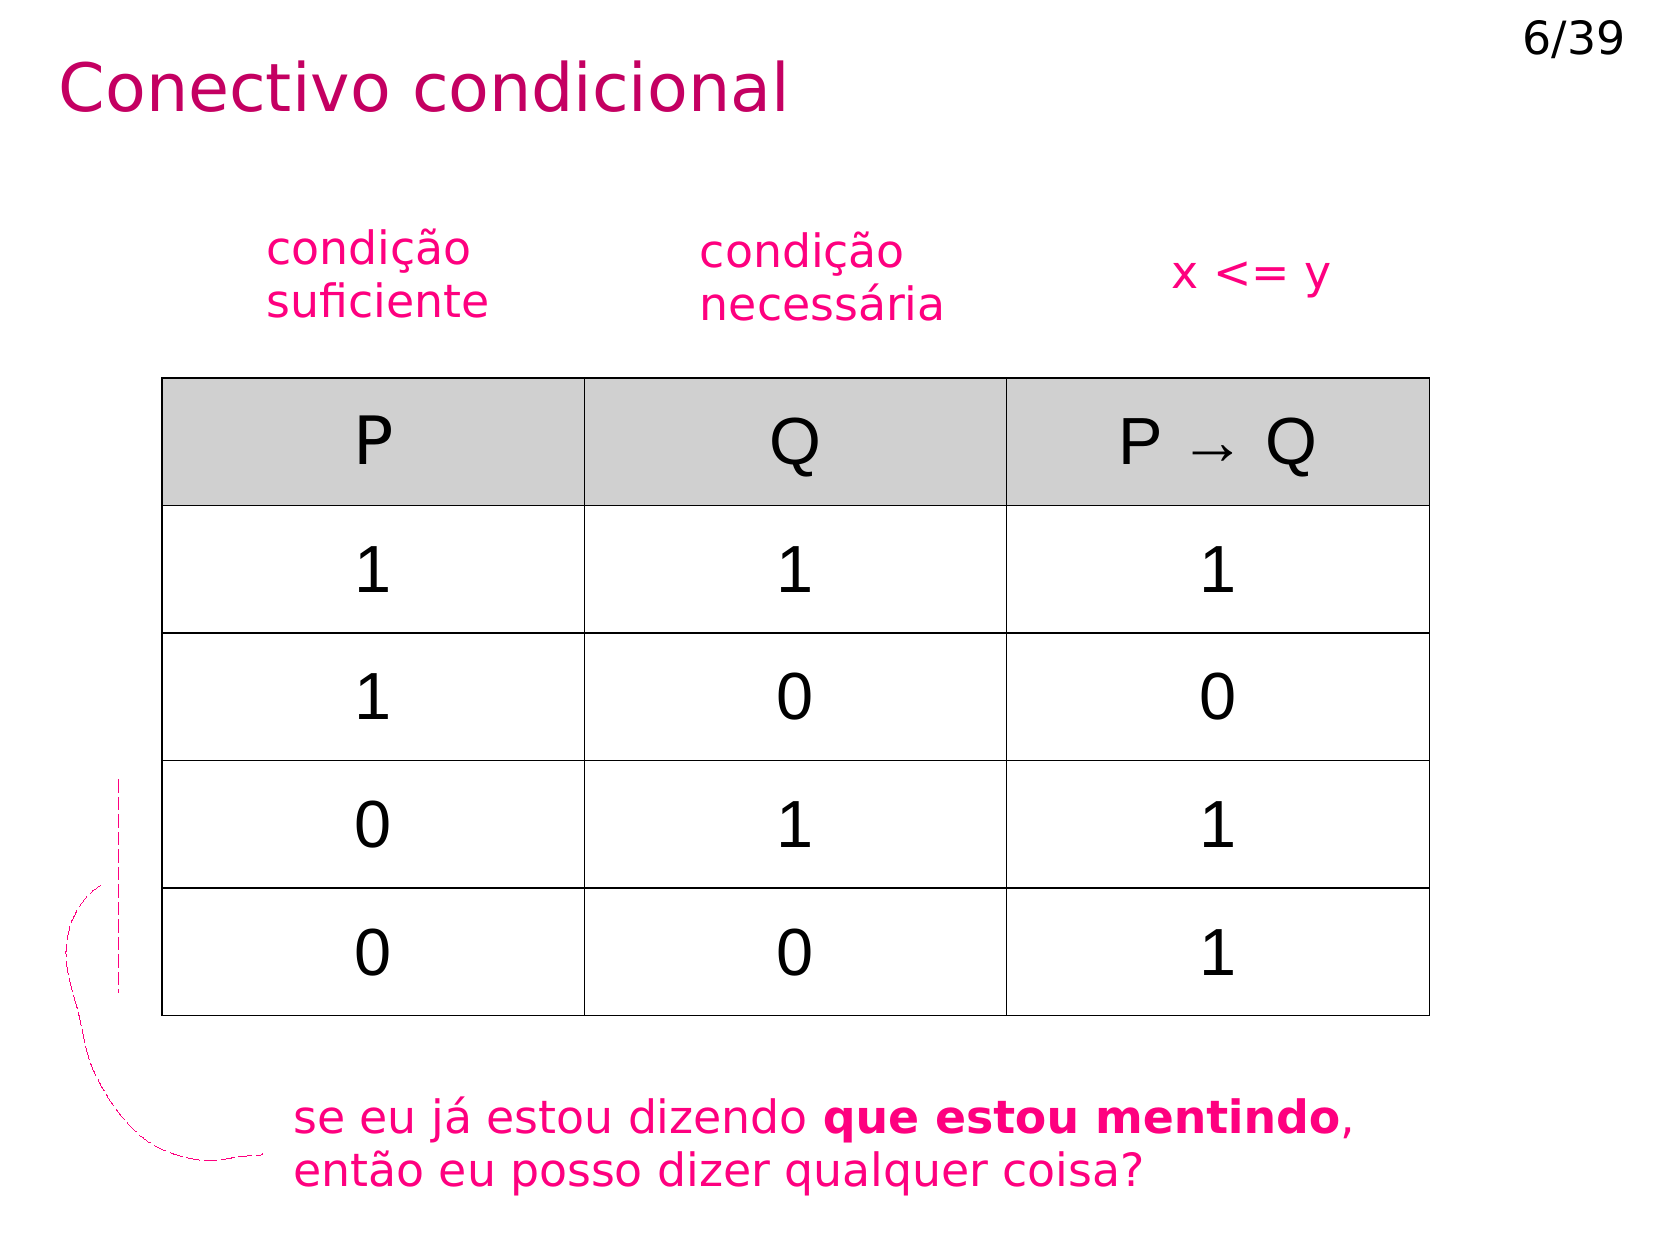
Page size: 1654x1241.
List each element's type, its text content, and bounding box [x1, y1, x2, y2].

text_box condição suficiente [251, 214, 505, 336]
table_cell 0 [585, 634, 1006, 760]
table_cell 1 [585, 506, 1006, 632]
table_header P [163, 379, 584, 505]
table_cell 1 [1007, 506, 1429, 632]
title Conectivo condicional [59, 29, 1625, 148]
table_cell 0 [163, 761, 584, 887]
text_box se eu já estou dizendo que estou mentindo, então eu posso dizer qualquer coisa? [278, 1083, 1371, 1205]
table_cell 1 [1007, 889, 1429, 1015]
table_cell 1 [163, 506, 584, 632]
text_box x <= y [1156, 238, 1347, 308]
table_cell 0 [585, 889, 1006, 1015]
table_cell 0 [163, 889, 584, 1015]
table_header Q [585, 379, 1006, 505]
text_box condição necessária [685, 217, 961, 339]
table_cell 1 [585, 761, 1006, 887]
table_cell 0 [1007, 634, 1429, 760]
table_cell 1 [1007, 761, 1429, 887]
table_header P → Q [1007, 379, 1429, 505]
table_cell 1 [163, 634, 584, 760]
